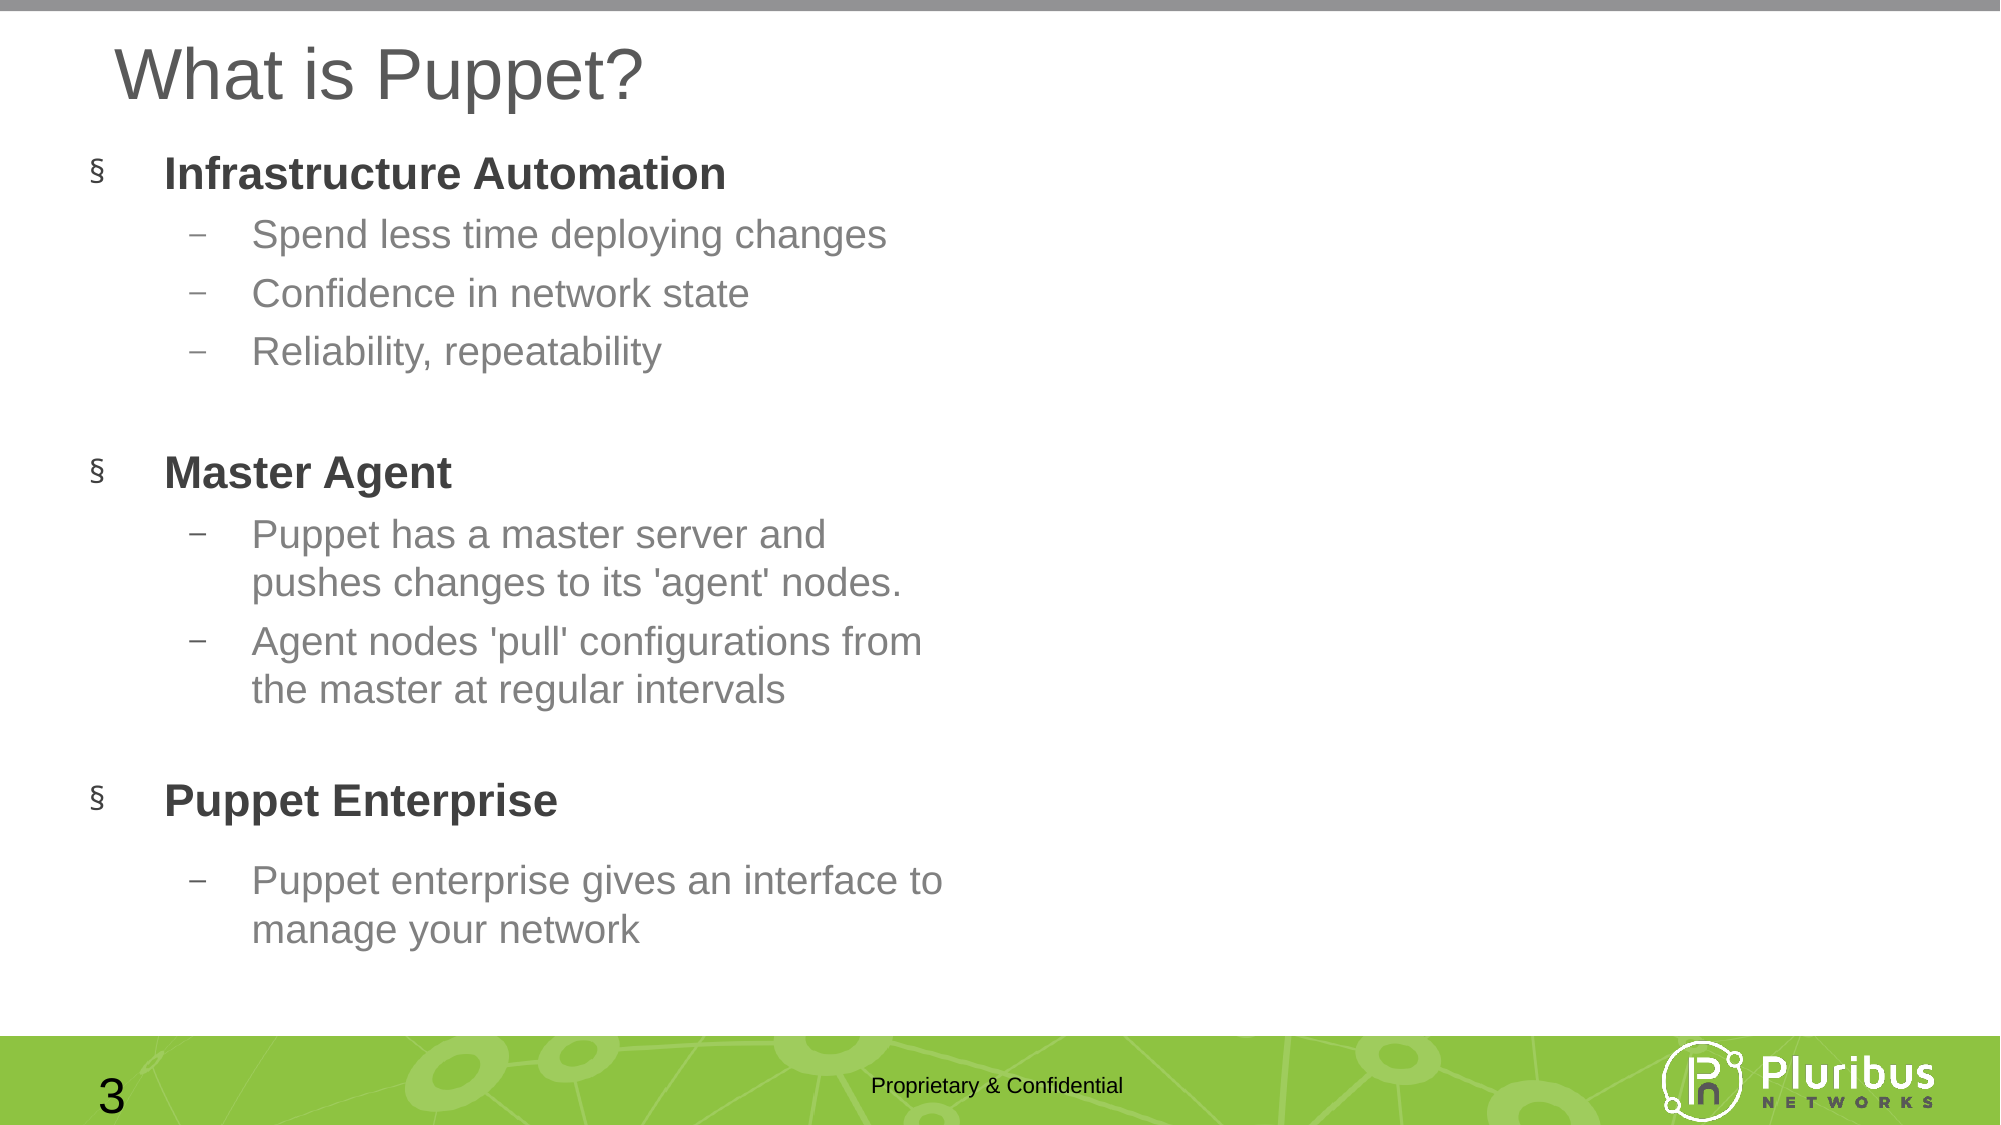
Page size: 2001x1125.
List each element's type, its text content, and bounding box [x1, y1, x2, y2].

title What is Puppet? [99, 36, 1900, 200]
slide_number <number> [83, 1056, 317, 1117]
picture [0, 1036, 2000, 1125]
list Infrastructure Automation Spend less time deploying changes Confidence in network state Reliability, repeatability Master Agent Puppet has a master server and pushes changes to its 'agent' nodes. Agent nodes 'pull' configurations from the master at regular intervals Puppet Enterprise Puppet enterprise gives an interface to manage your network [74, 136, 984, 946]
